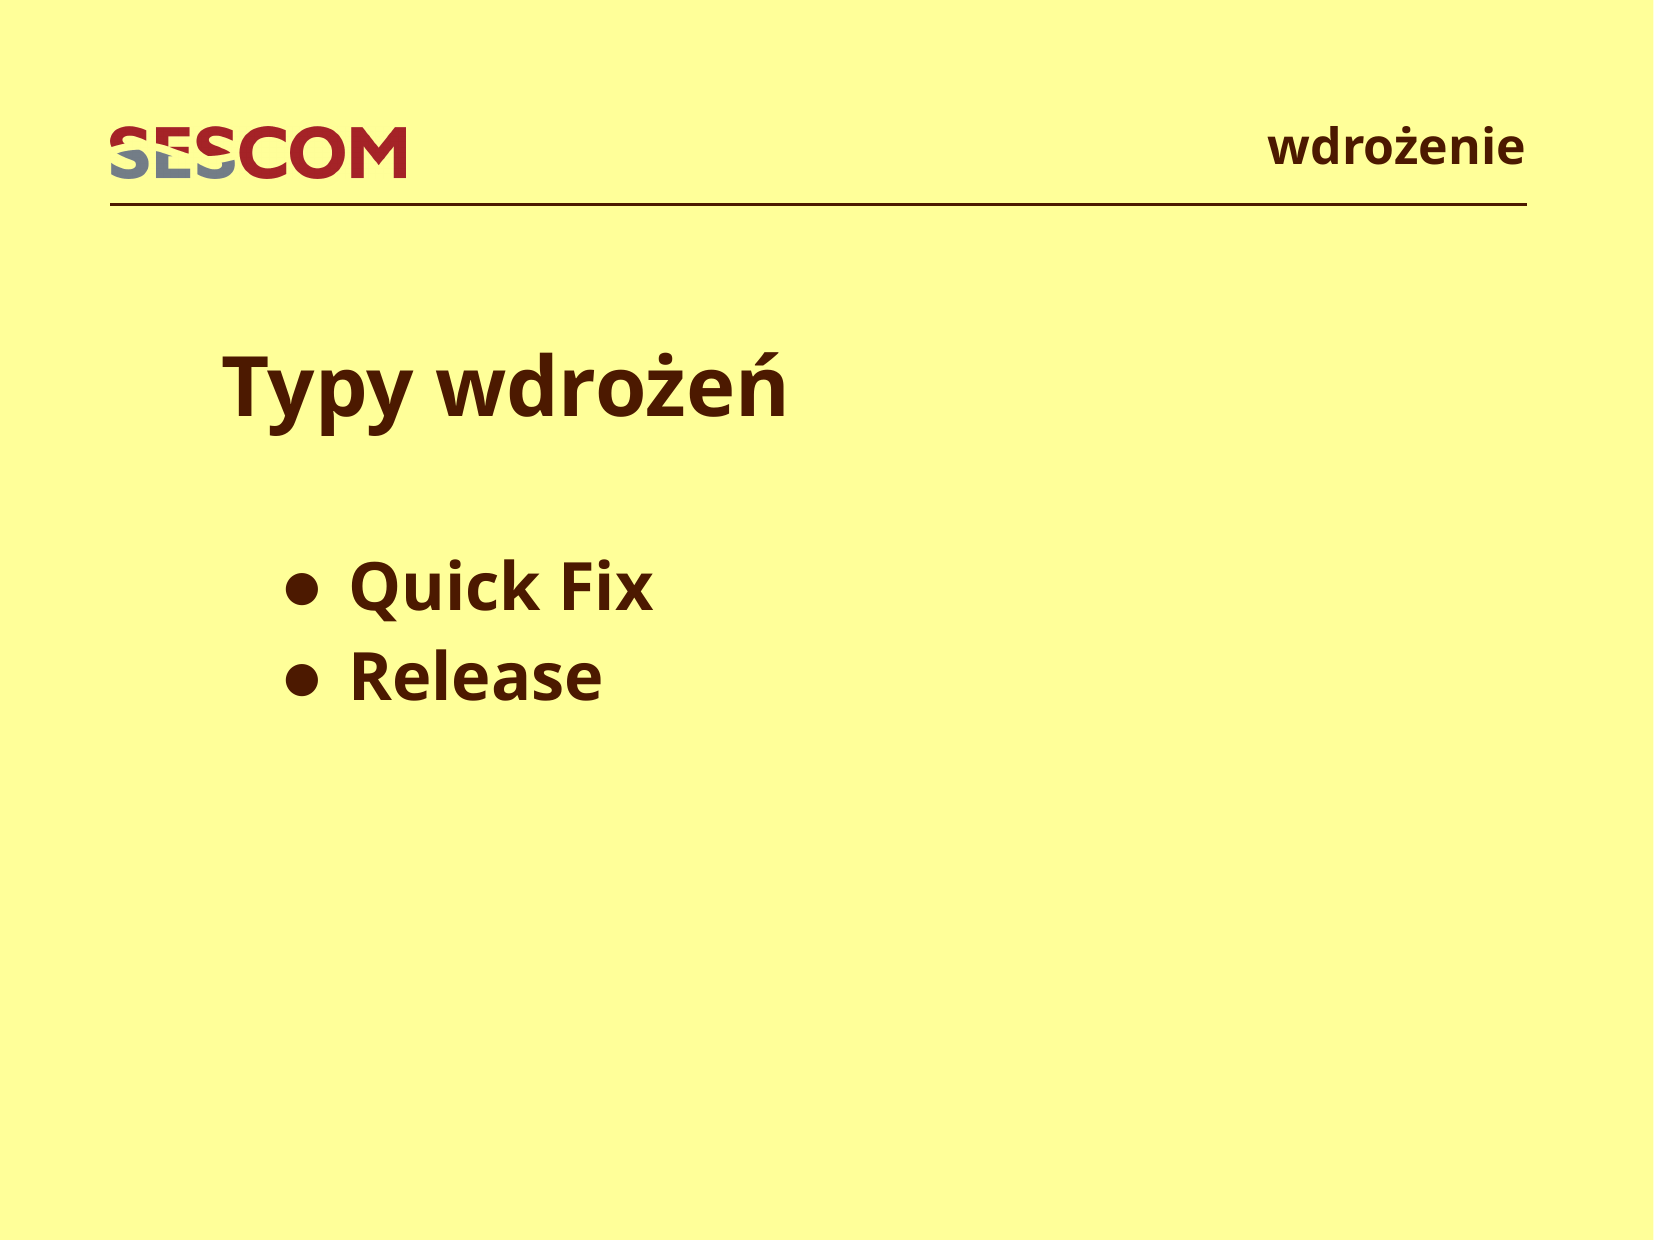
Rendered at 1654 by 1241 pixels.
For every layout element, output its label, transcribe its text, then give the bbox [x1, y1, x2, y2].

text_box Typy wdrożeń [206, 320, 1477, 481]
text_box wdrożenie [448, 103, 1541, 207]
picture [110, 126, 406, 179]
text_box Quick Fix Release [265, 531, 1536, 779]
